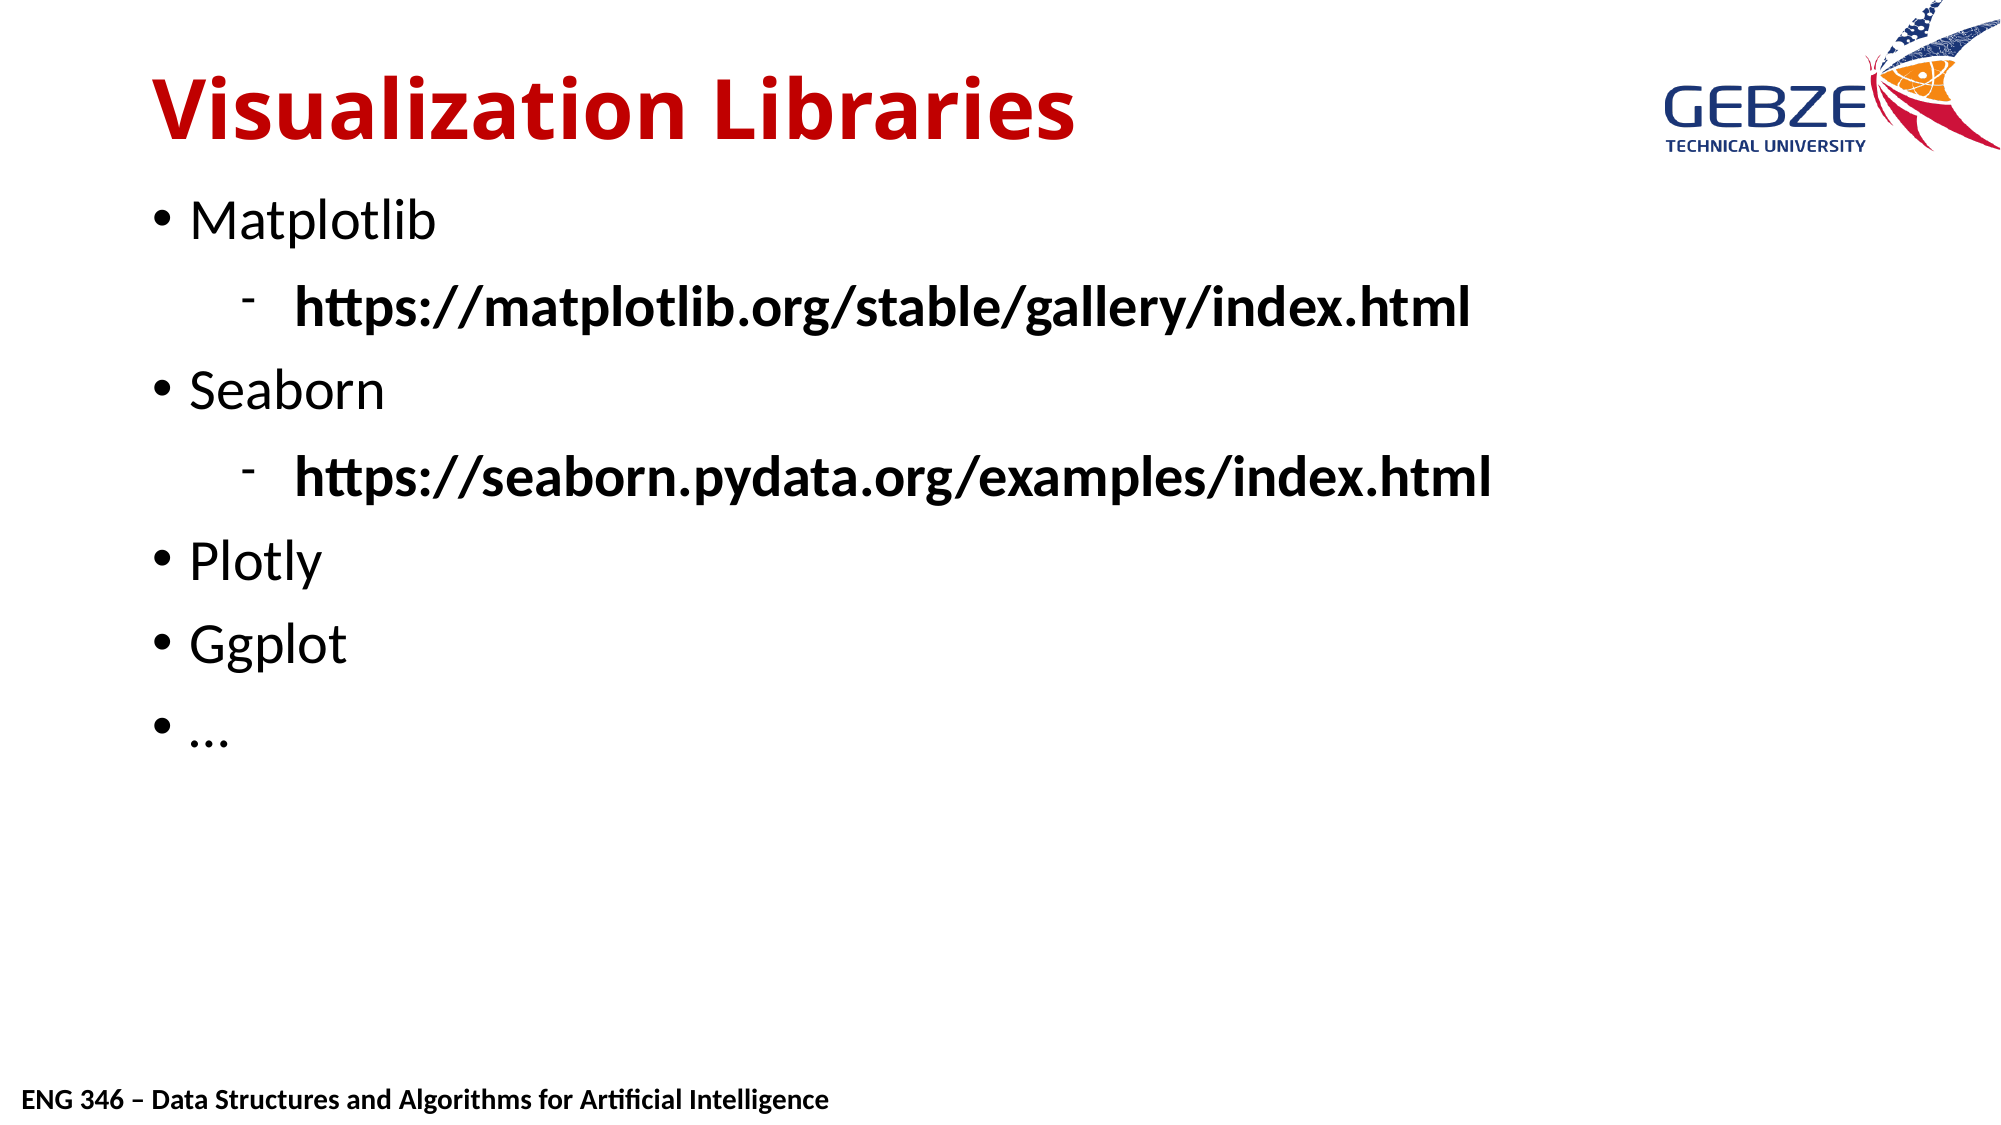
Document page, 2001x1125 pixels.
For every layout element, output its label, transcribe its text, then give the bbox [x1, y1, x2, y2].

title Visualization Libraries [137, 59, 1863, 166]
list Matplotlib https://matplotlib.org/stable/gallery/index.html Seaborn https://seaborn.pydata.org/examples/index.html Plotly Ggplot … [137, 181, 1863, 1013]
picture [1665, 0, 2001, 152]
